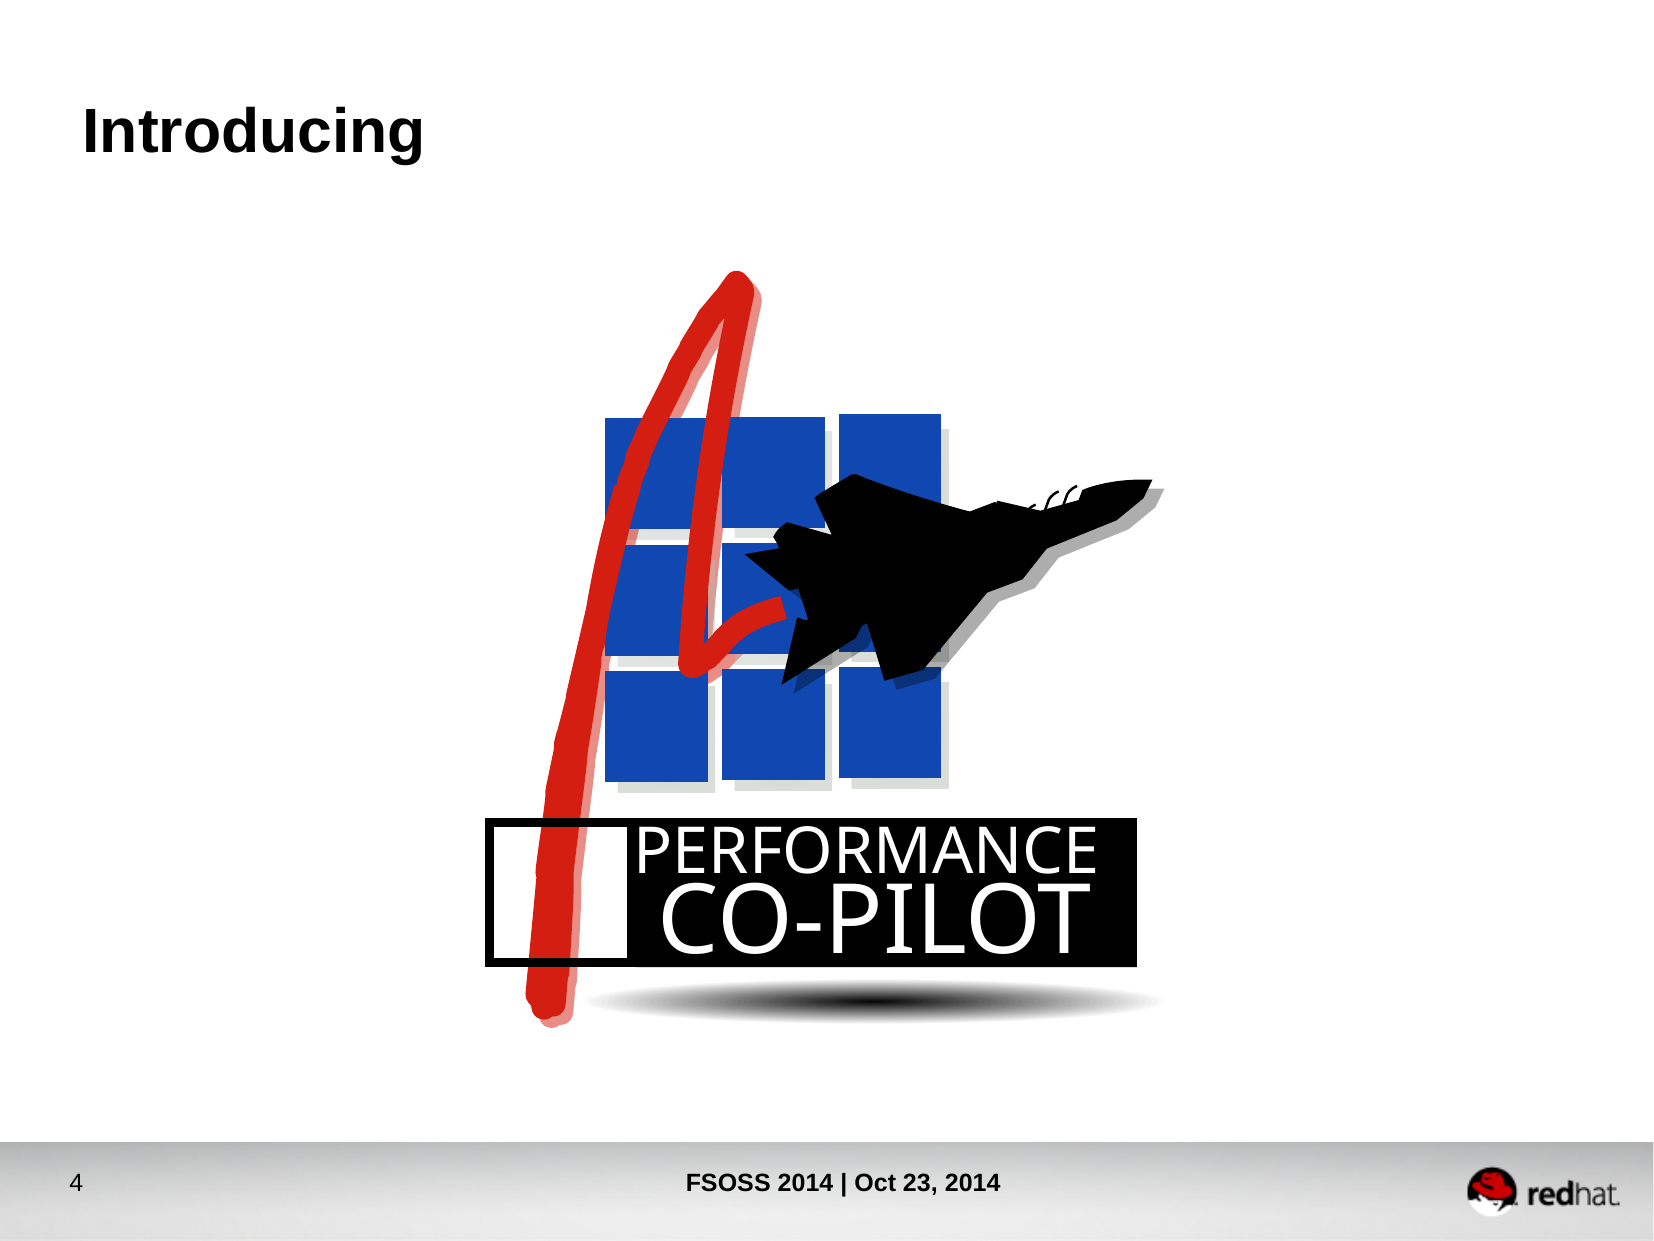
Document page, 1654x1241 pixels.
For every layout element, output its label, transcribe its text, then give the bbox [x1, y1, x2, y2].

picture [434, 244, 1228, 1039]
title Introducing [82, 37, 1571, 226]
picture [0, 1142, 1654, 1241]
